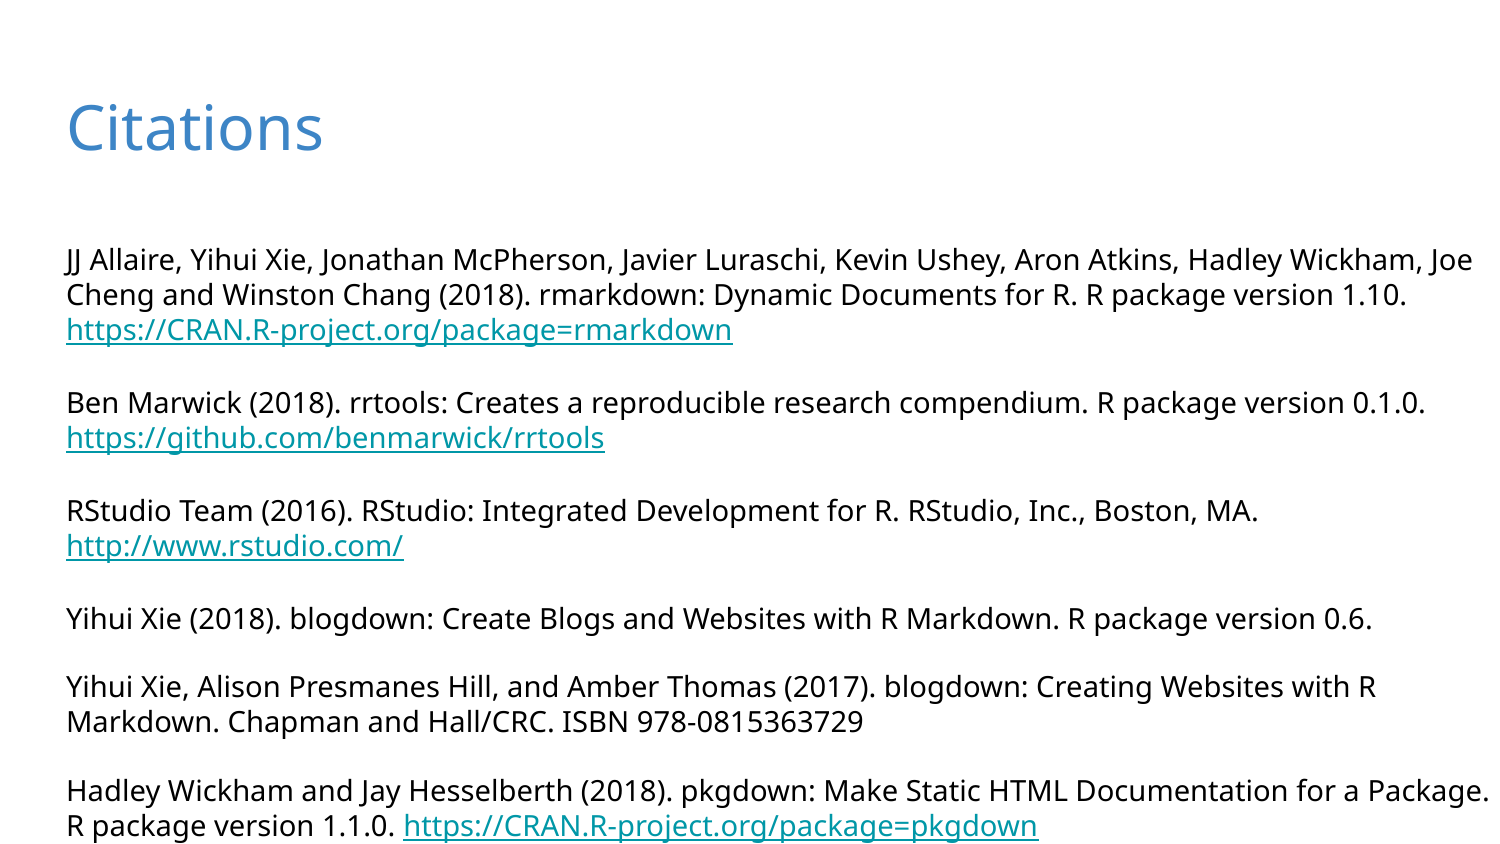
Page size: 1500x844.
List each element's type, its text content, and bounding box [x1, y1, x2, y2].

title Citations [51, 72, 1449, 219]
list JJ Allaire, Yihui Xie, Jonathan McPherson, Javier Luraschi, Kevin Ushey, Aron Atkins, Hadley Wickham, Joe Cheng and Winston Chang (2018). rmarkdown: Dynamic Documents for R. R package version 1.10. https://CRAN.R-project.org/package=rmarkdown Ben Marwick (2018). rrtools: Creates a reproducible research compendium. R package version 0.1.0. https://github.com/benmarwick/rrtools RStudio Team (2016). RStudio: Integrated Development for R. RStudio, Inc., Boston, MA. http://www.rstudio.com/ Yihui Xie (2018). blogdown: Create Blogs and Websites with R Markdown. R package version 0.6. Yihui Xie, Alison Presmanes Hill, and Amber Thomas (2017). blogdown: Creating Websites with R Markdown. Chapman and Hall/CRC. ISBN 978-0815363729 Hadley Wickham and Jay Hesselberth (2018). pkgdown: Make Static HTML Documentation for a Package. R package version 1.1.0. https://CRAN.R-project.org/package=pkgdown [51, 226, 1500, 787]
